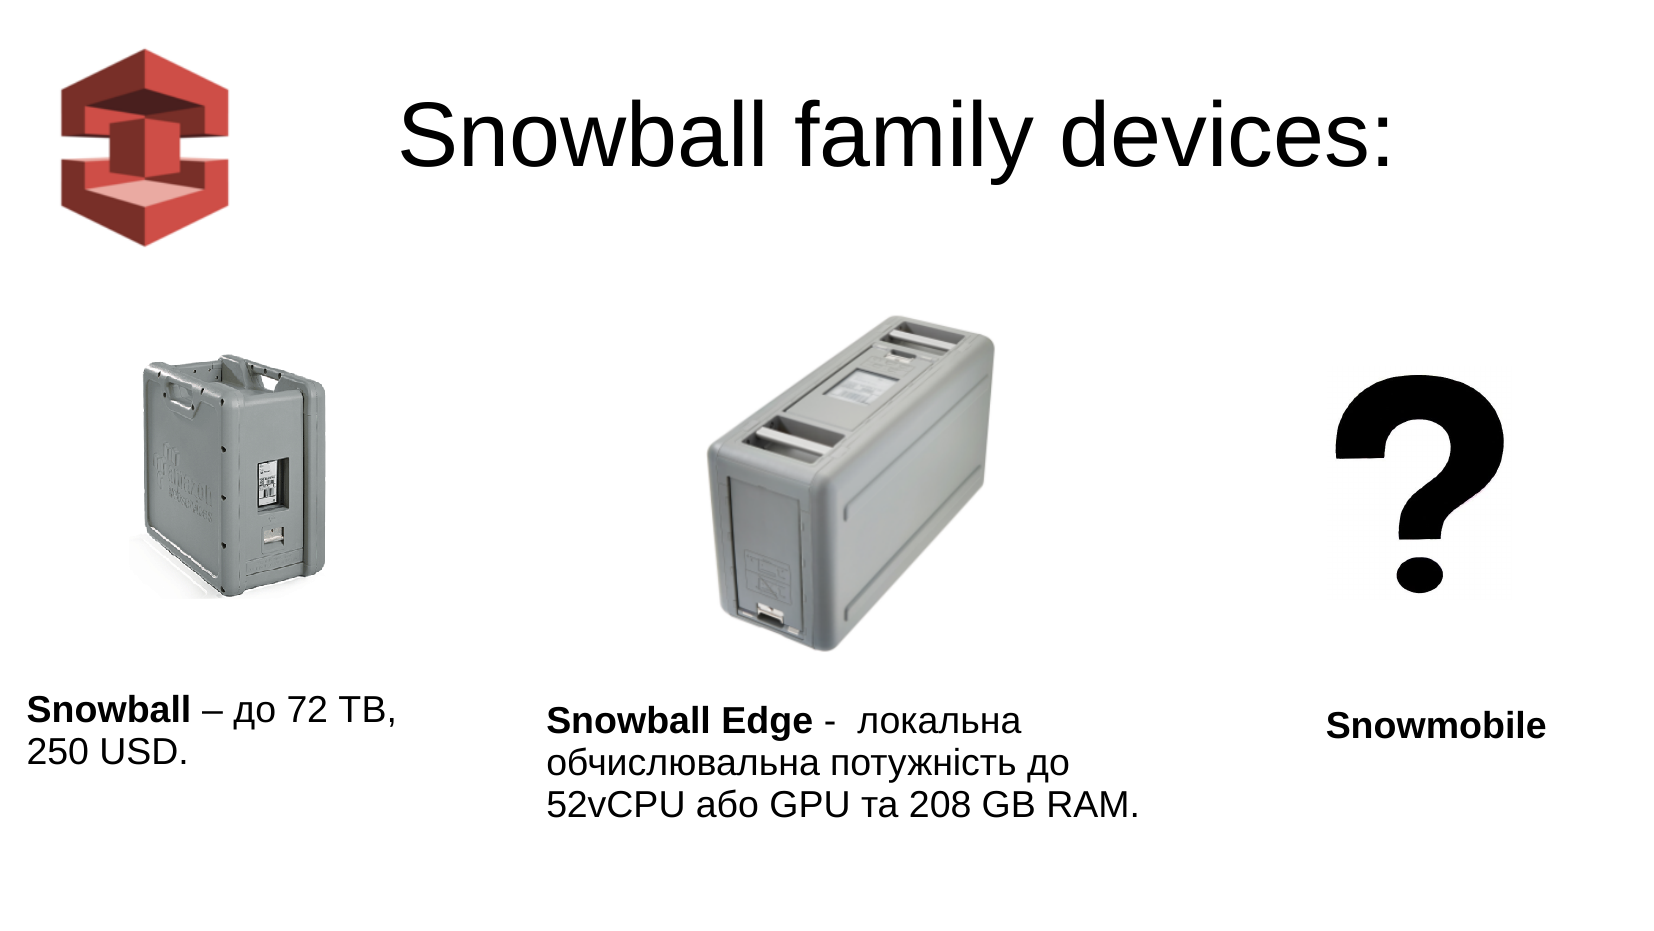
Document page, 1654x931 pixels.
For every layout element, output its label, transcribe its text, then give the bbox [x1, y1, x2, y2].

title Snowball family devices: [372, 57, 1424, 213]
picture [685, 295, 1016, 662]
text_box Snowball Edge - локальна обчислювальна потужність до 52vCPU або GPU та 208 GB RAM. [531, 692, 1182, 851]
picture [6, 11, 284, 284]
text_box Snowball – до 72 TB, 250 USD. [11, 680, 473, 780]
picture [129, 354, 326, 599]
picture [1327, 366, 1512, 600]
text_box Snowmobile [1311, 696, 1595, 756]
